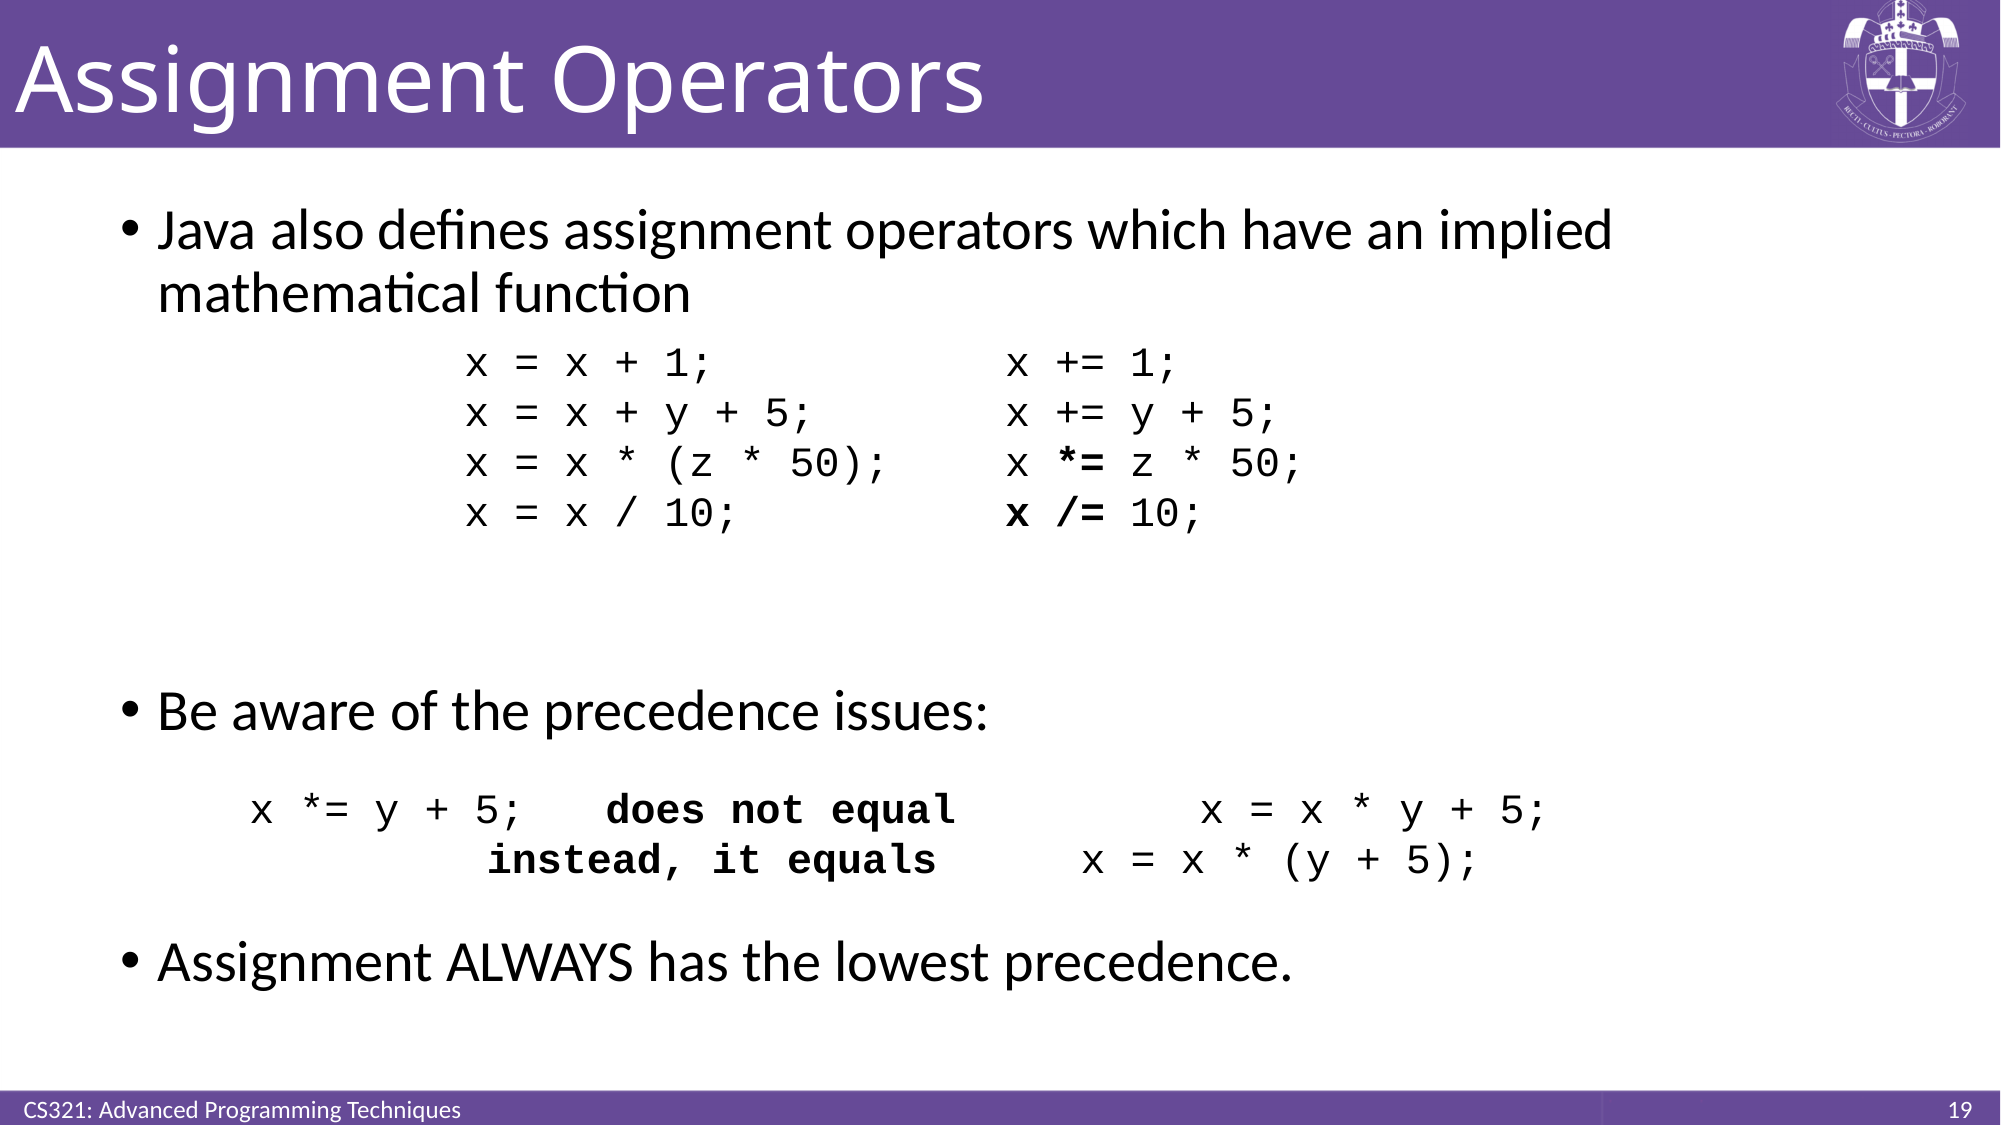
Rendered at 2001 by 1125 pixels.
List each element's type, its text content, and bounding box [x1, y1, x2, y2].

title Assignment Operators [0, 0, 1725, 192]
text_box x *= y + 5; does not equal x = x * y + 5; instead, it equals x = x * (y + 5); [249, 781, 1550, 882]
text_box x = x + 1; x = x + y + 5; x = x * (z * 50); x = x / 10; [464, 335, 890, 586]
slide_number <number> [1862, 1078, 1994, 1125]
picture [0, 0, 2001, 1125]
text_box x += 1; x += y + 5; x *= z * 50; x /= 10; [1004, 335, 1305, 536]
list Java also defines assignment operators which have an implied mathematical function Be aware of the precedence issues: Assignment ALWAYS has the lowest precedence. [105, 191, 1831, 1079]
